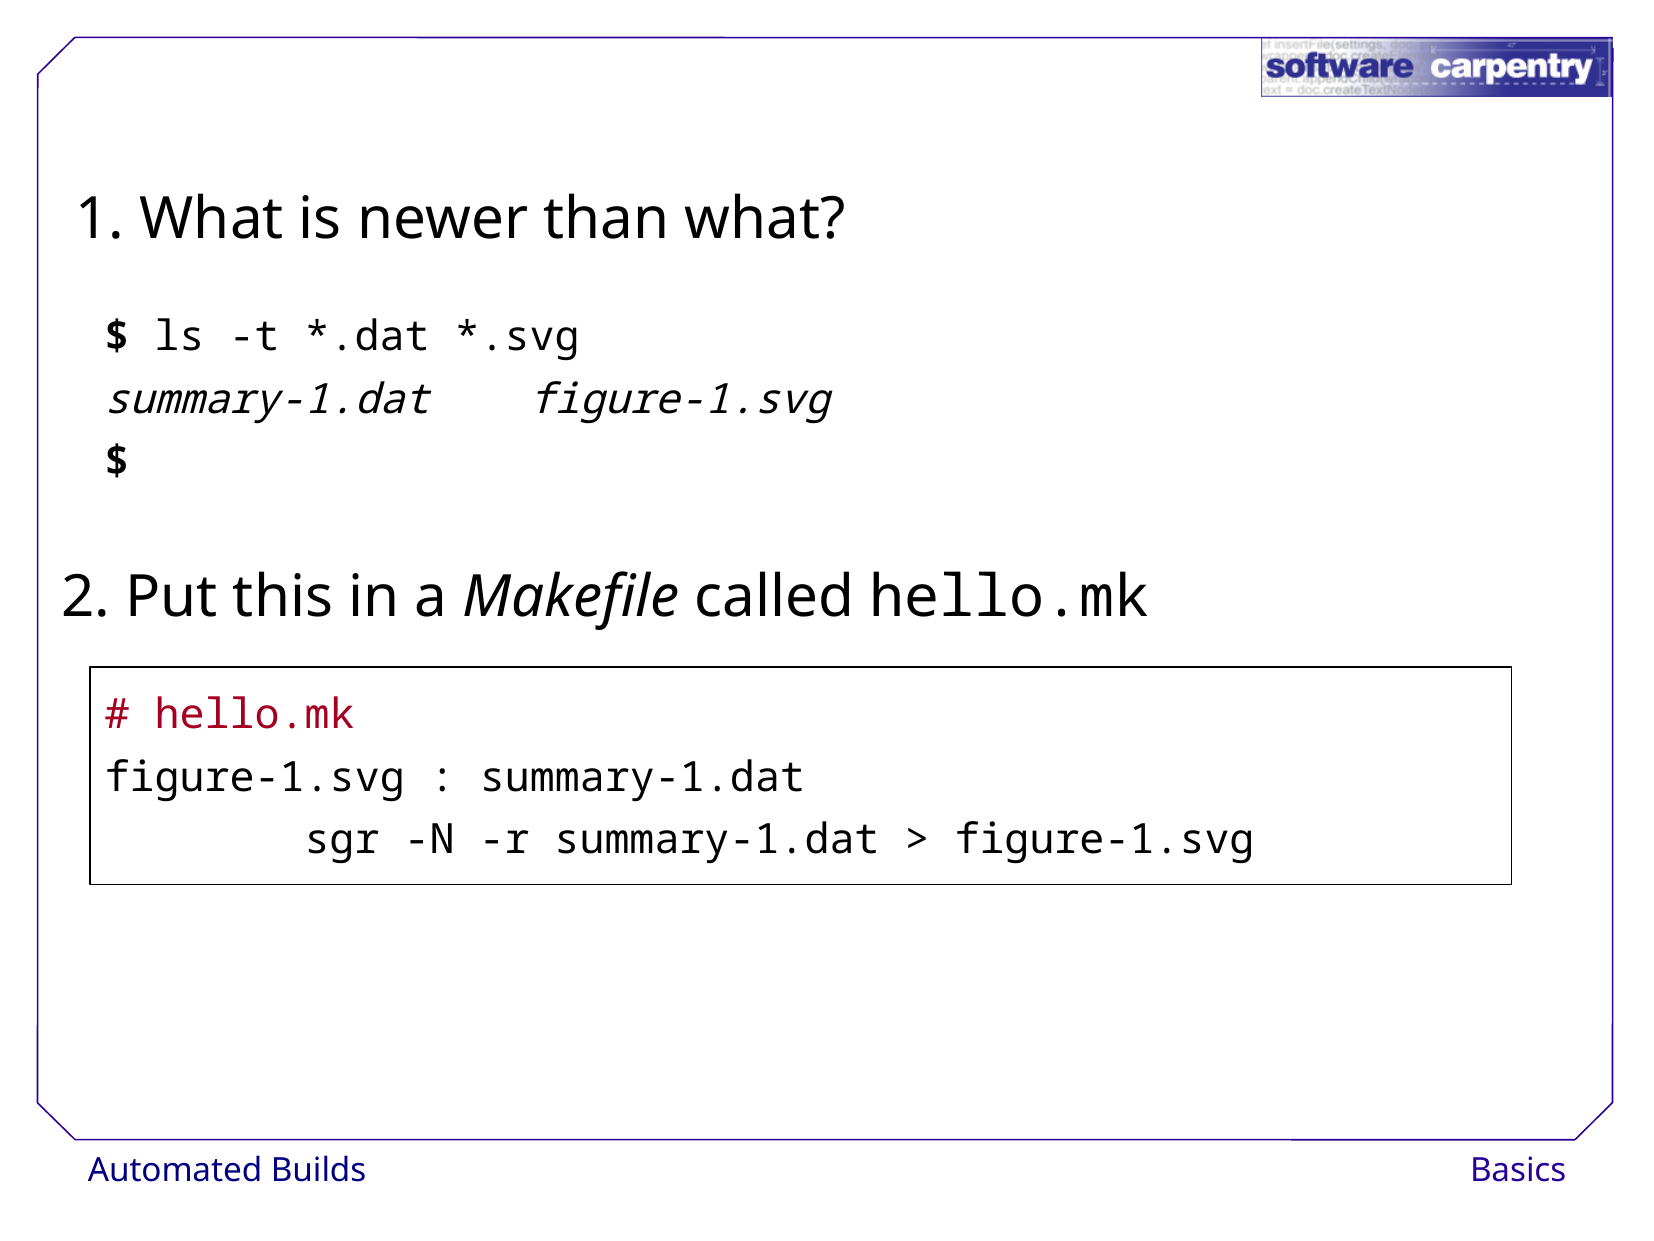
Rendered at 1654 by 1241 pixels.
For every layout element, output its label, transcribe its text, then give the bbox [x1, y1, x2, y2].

text_box 1. What is newer than what? [61, 138, 1011, 259]
text_box $ ls -t *.dat *.svg summary-1.dat figure-1.svg $ [89, 289, 1512, 507]
text_box # hello.mk figure-1.svg : summary-1.dat sgr -N -r summary-1.dat > figure-1.svg [89, 667, 1512, 885]
picture [1261, 39, 1613, 97]
text_box 2. Put this in a Makefile called hello.mk [46, 515, 1315, 637]
